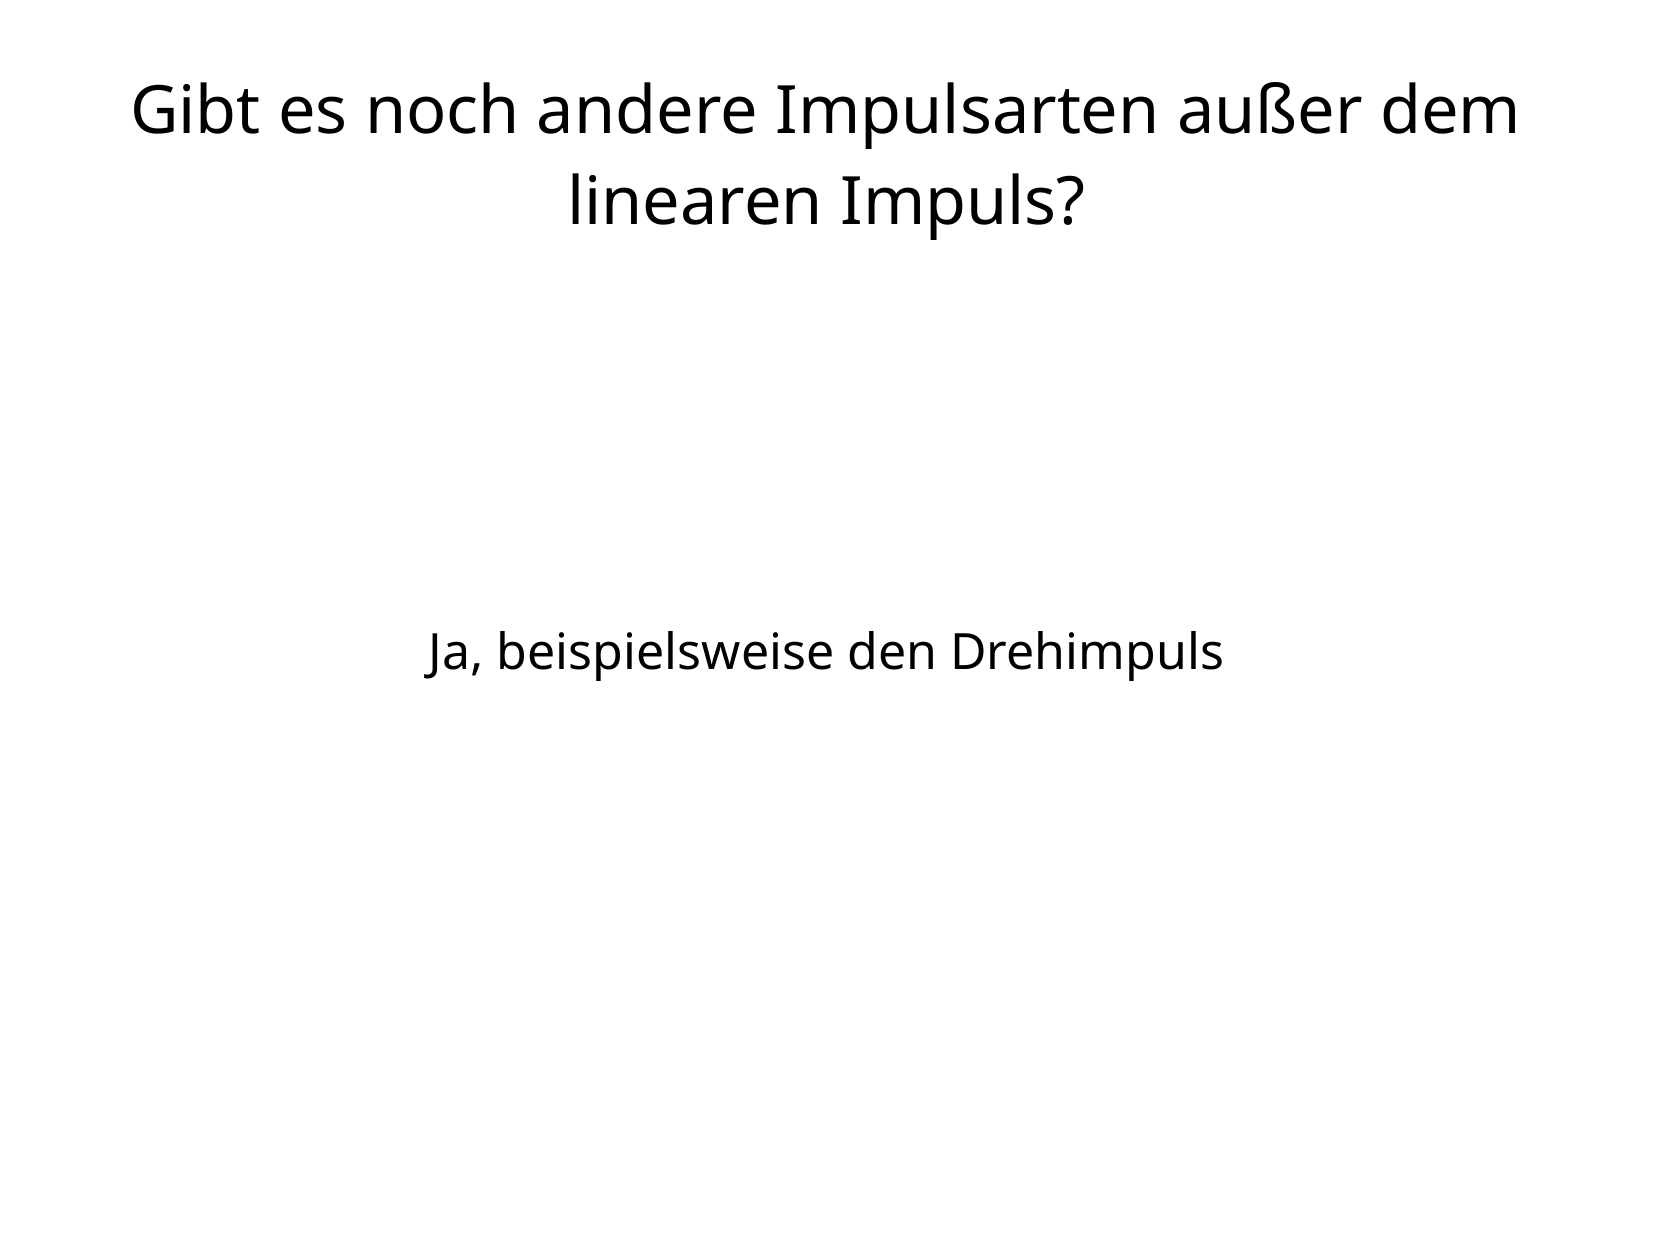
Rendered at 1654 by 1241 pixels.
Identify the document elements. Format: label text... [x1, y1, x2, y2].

title Gibt es noch andere Impulsarten außer dem linearen Impuls? [82, 49, 1571, 257]
subtitle Ja, beispielsweise den Drehimpuls [82, 290, 1571, 1010]
